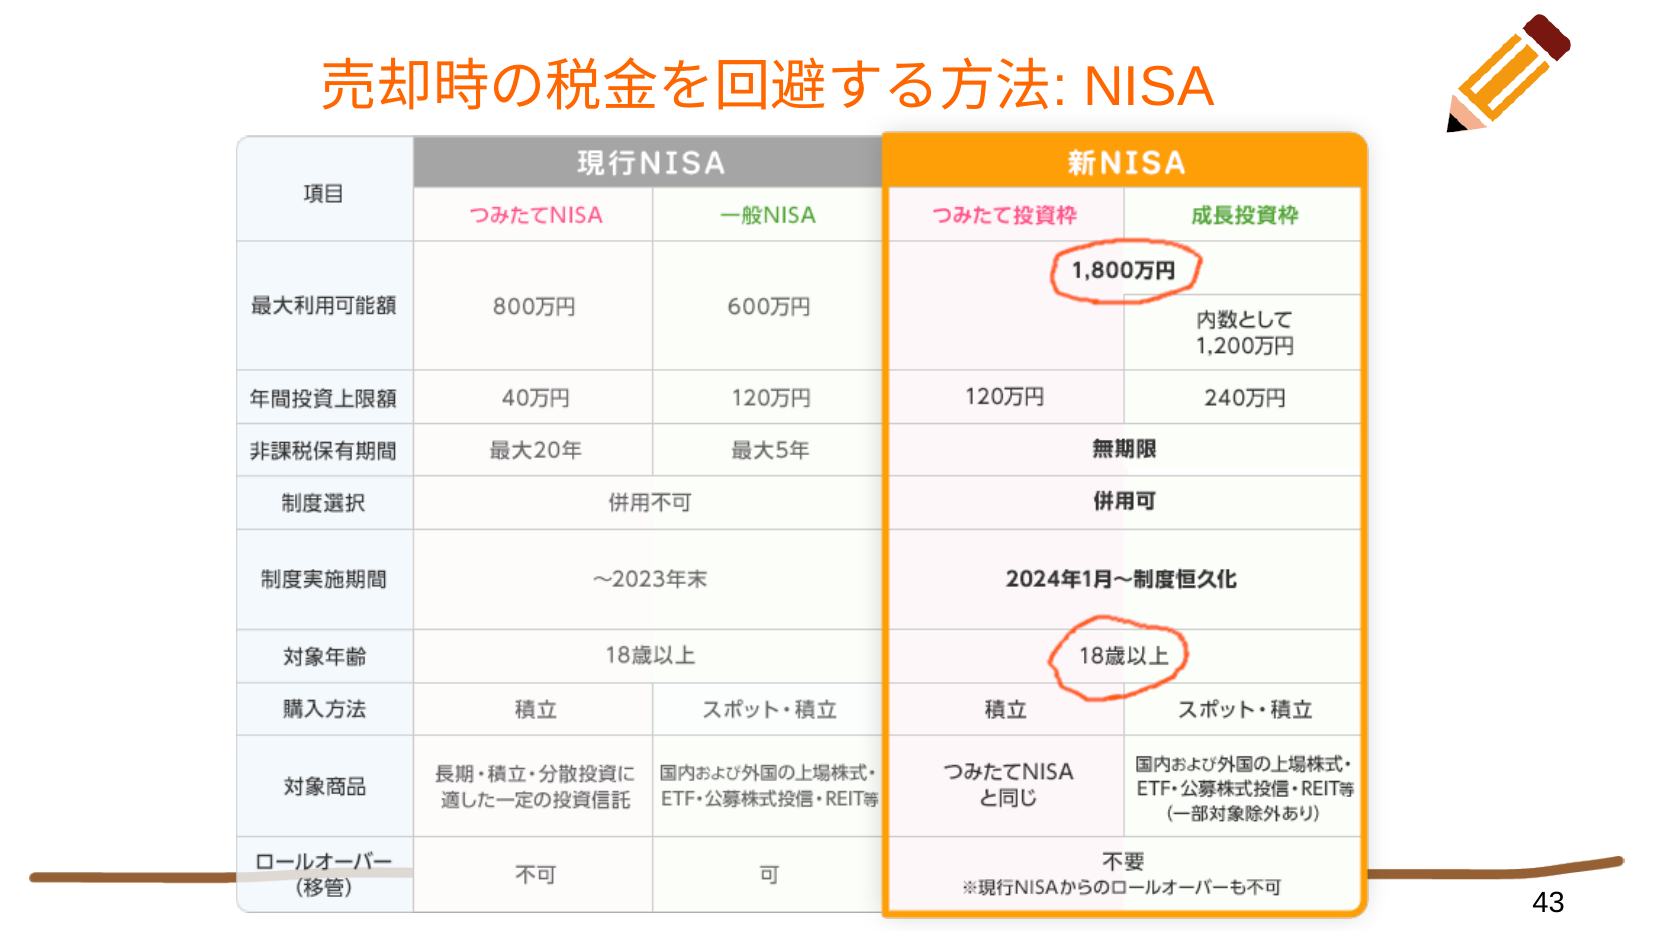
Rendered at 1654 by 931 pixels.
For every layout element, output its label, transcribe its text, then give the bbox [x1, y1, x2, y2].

picture [29, 110, 1625, 931]
title 売却時の税金を回避する方法: NISA [88, 29, 1447, 133]
picture [1446, 14, 1571, 133]
